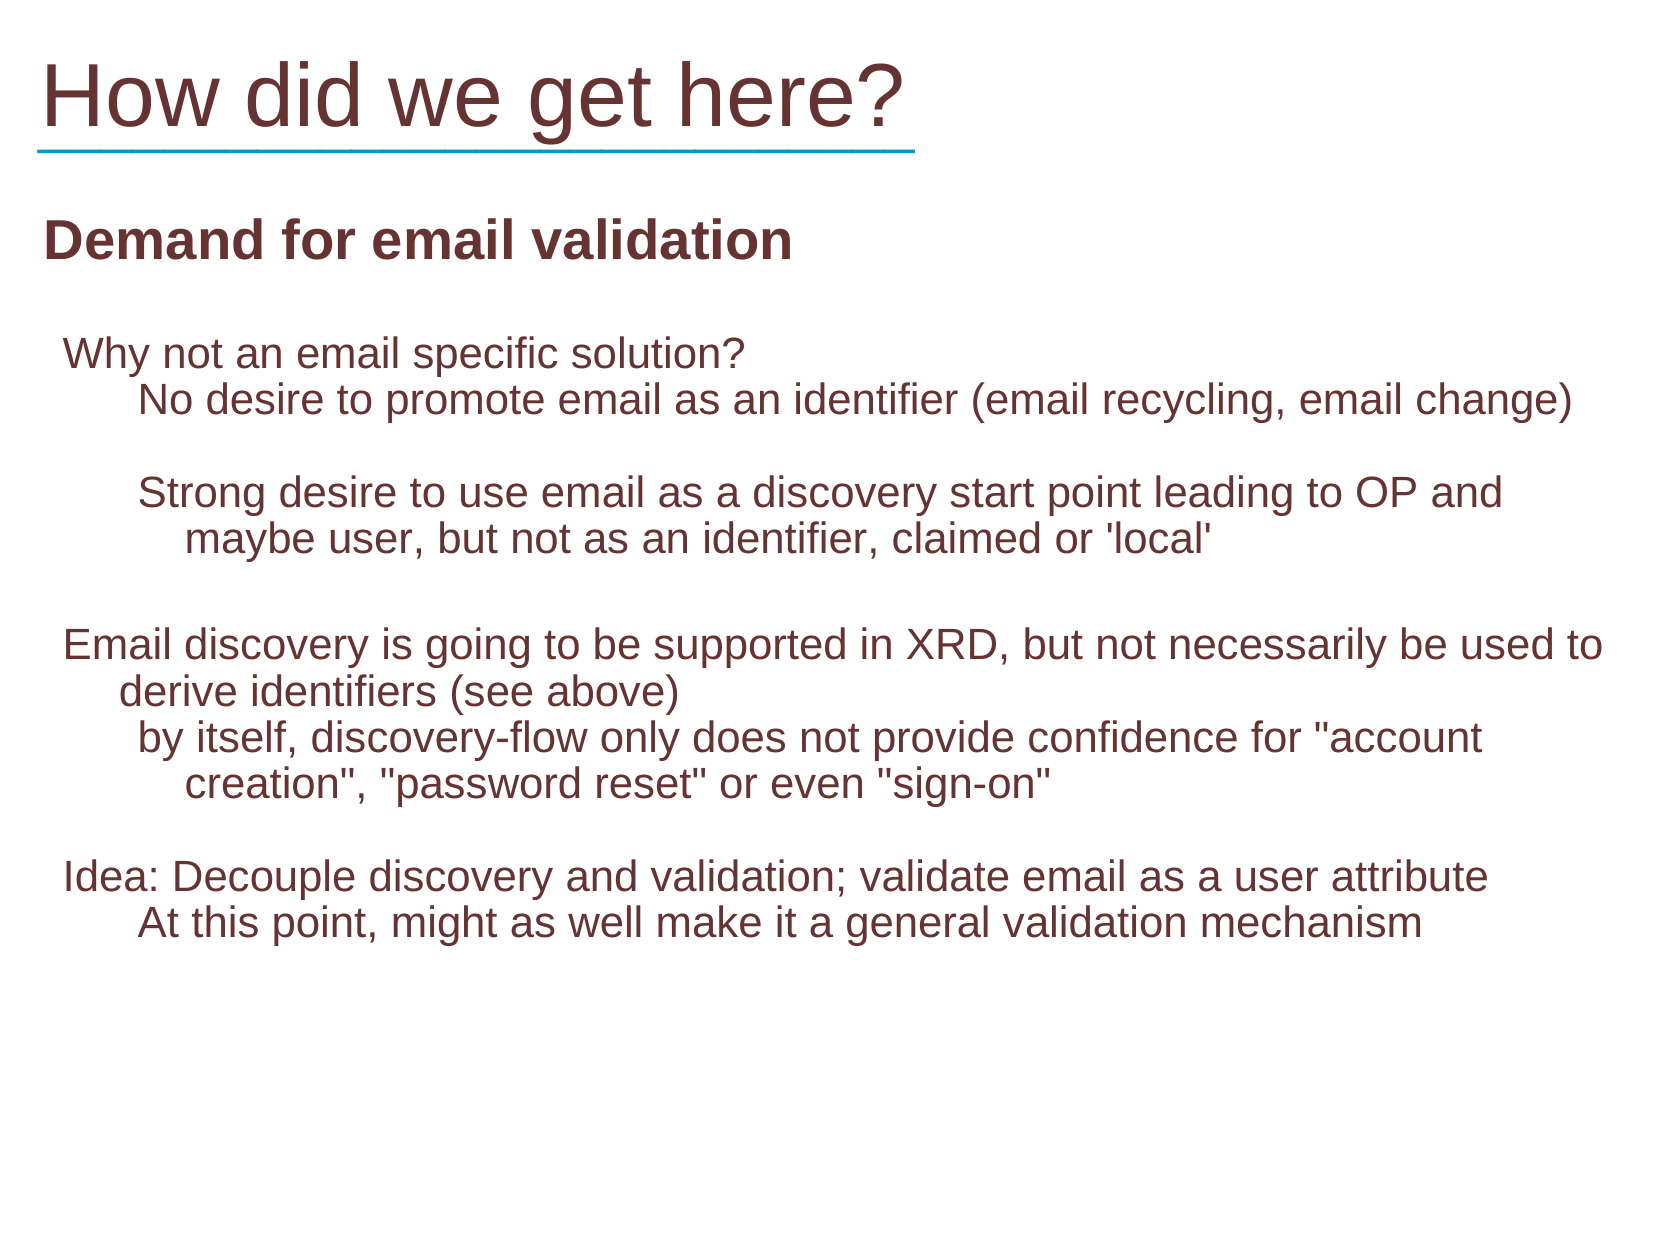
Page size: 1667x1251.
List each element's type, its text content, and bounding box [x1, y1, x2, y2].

text_box ____________________________ [38, 95, 940, 156]
title How did we get here? [40, 50, 1627, 201]
subtitle Demand for email validation Why not an email specific solution? No desire to promote email as an identifier (email recycling, email change) Strong desire to use email as a discovery start point leading to OP and maybe user, but not as an identifier, claimed or 'local' Email discovery is going to be supported in XRD, but not necessarily be used to derive identifiers (see above) by itself, discovery-flow only does not provide confidence for "account creation", "password reset" or even "sign-on" Idea: Decouple discovery and validation; validate email as a user attribute At this point, might as well make it a general validation mechanism [43, 211, 1613, 1104]
